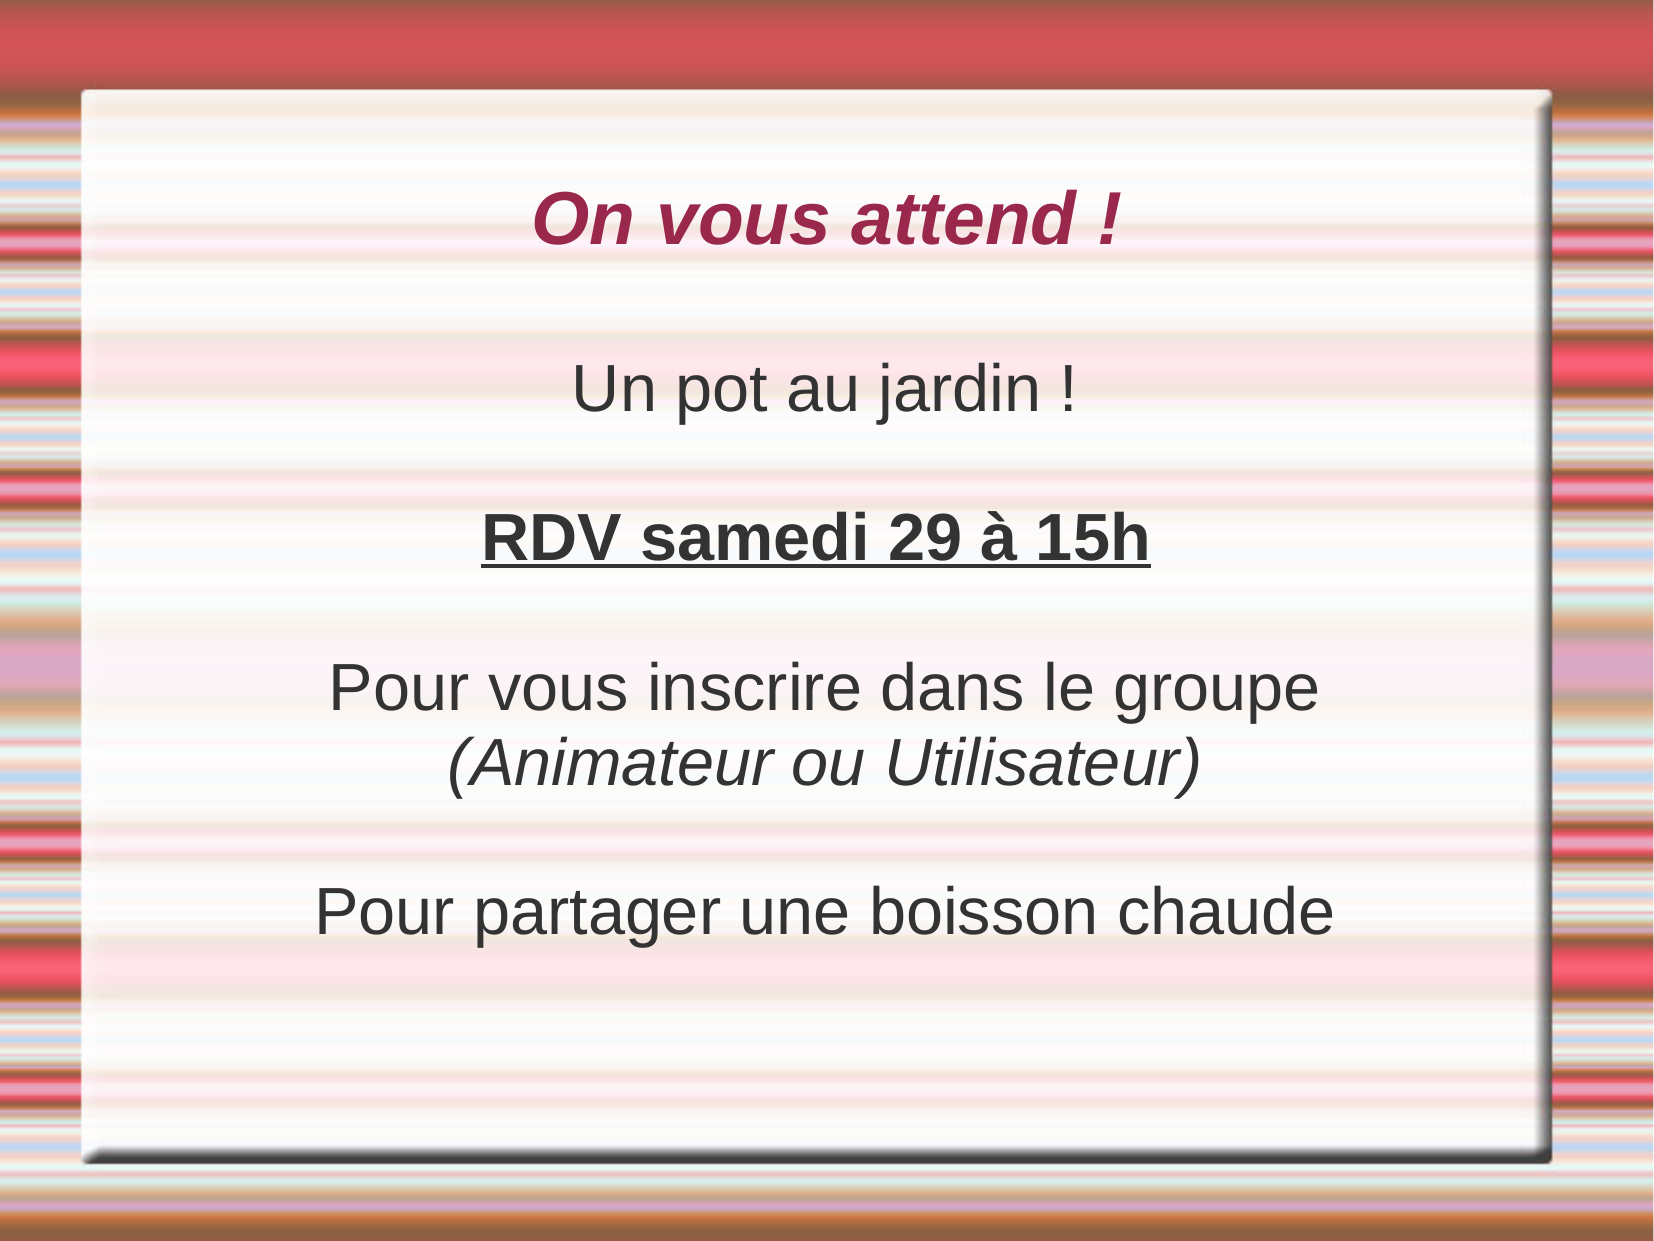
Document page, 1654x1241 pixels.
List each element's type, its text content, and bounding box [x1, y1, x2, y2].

title On vous attend ! [121, 114, 1534, 322]
picture [0, 0, 1654, 1241]
list Un pot au jardin ! RDV samedi 29 à 15h Pour vous inscrire dans le groupe (Animateur ou Utilisateur) Pour partager une boisson chaude [134, 350, 1516, 1132]
